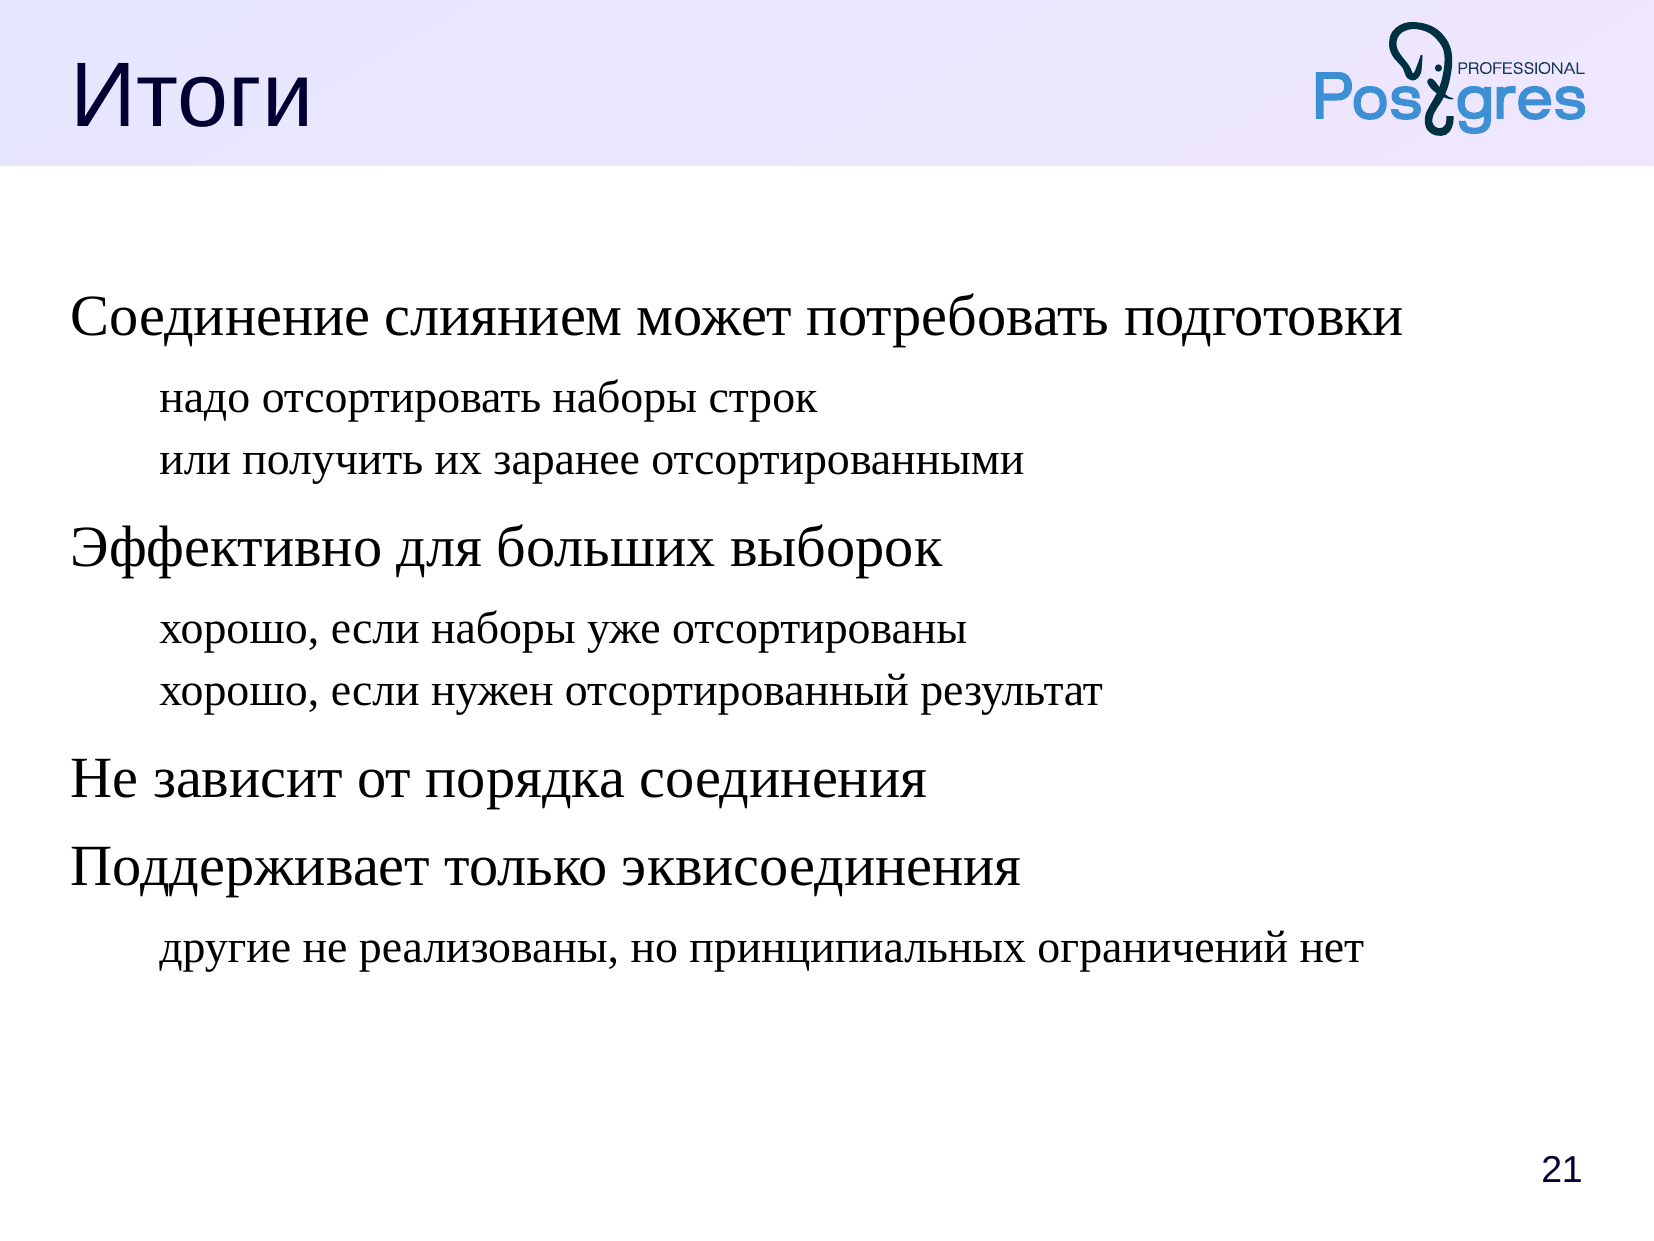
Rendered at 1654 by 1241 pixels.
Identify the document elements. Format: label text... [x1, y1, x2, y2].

title Итоги [70, 43, 1261, 166]
list Соединение слиянием может потребовать подготовки надо отсортировать наборы строк или получить их заранее отсортированными Эффективно для больших выборок хорошо, если наборы уже отсортированы хорошо, если нужен отсортированный результат Не зависит от порядка соединения Поддерживает только эквисоединения другие не реализованы, но принципиальных ограничений нет [70, 283, 1583, 1141]
